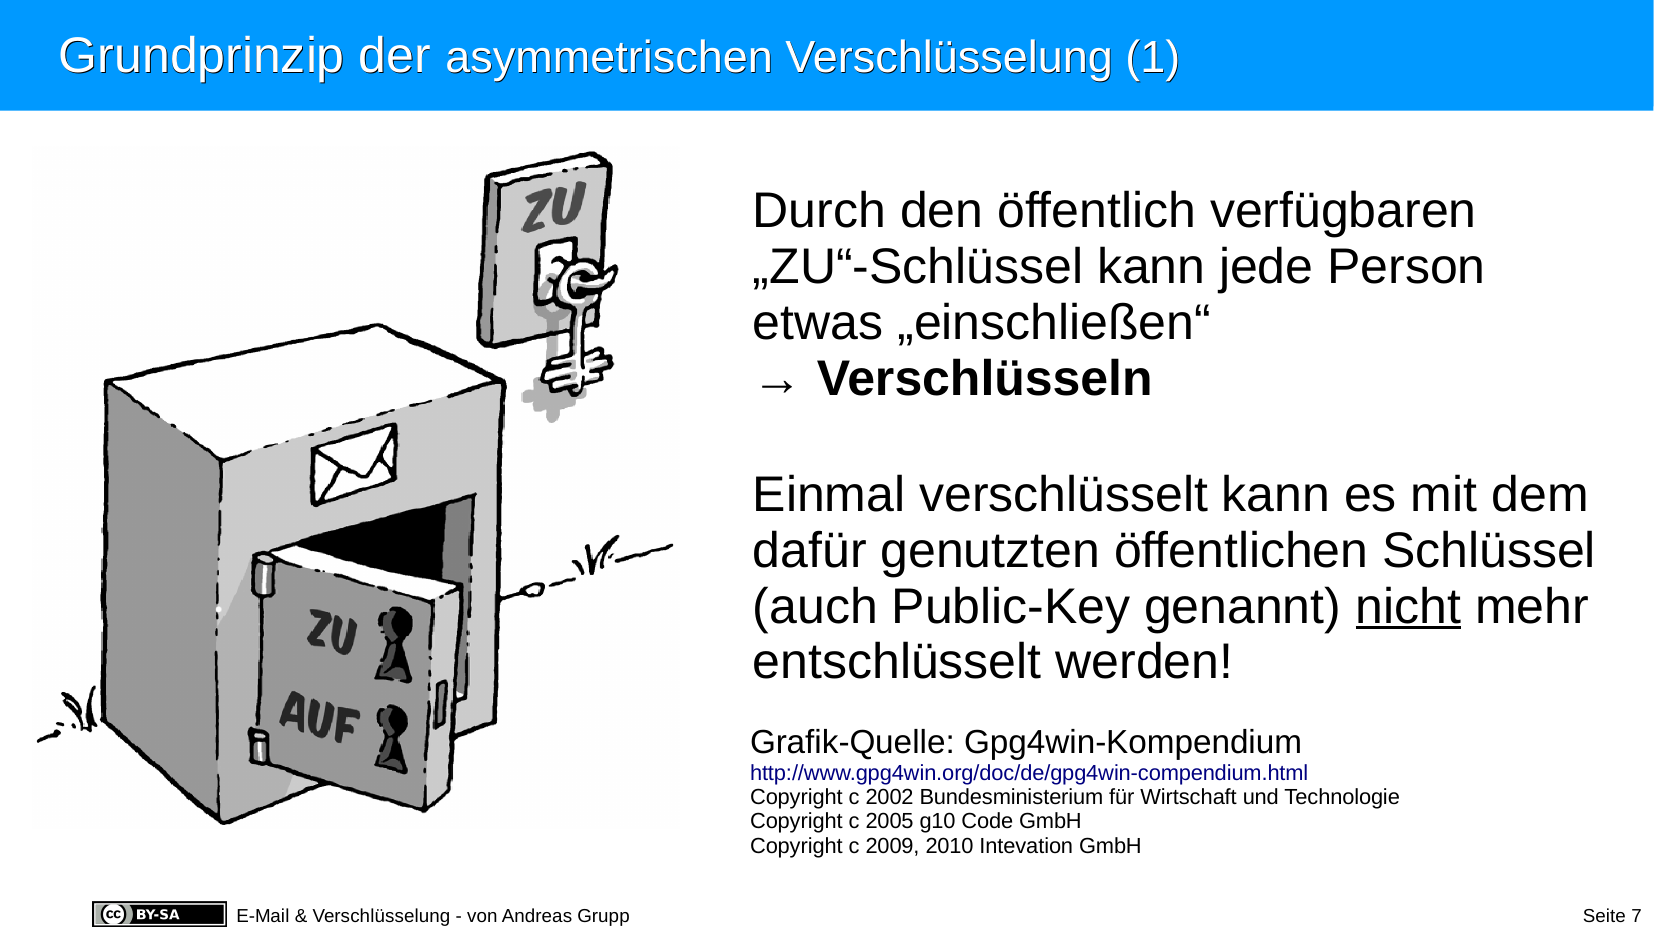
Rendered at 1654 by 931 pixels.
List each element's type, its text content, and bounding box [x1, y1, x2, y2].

picture [32, 146, 680, 829]
picture [92, 901, 227, 927]
text_box Durch den öffentlich verfügbaren „ZU“-Schlüssel kann jede Person etwas „einschließen“ → Verschlüsseln Einmal verschlüsselt kann es mit dem dafür genutzten öffentlichen Schlüssel (auch Public-Key genannt) nicht mehr entschlüsselt werden! [738, 175, 1625, 697]
text_box Grafik-Quelle: Gpg4win-Kompendium http://www.gpg4win.org/doc/de/gpg4win-compendium.html Copyright c 2002 Bundesministerium für Wirtschaft und Technologie Copyright c 2005 g10 Code GmbH Copyright c 2009, 2010 Intevation GmbH [735, 716, 1419, 866]
title Grundprinzip der asymmetrischen Verschlüsselung (1) [59, 21, 1625, 89]
